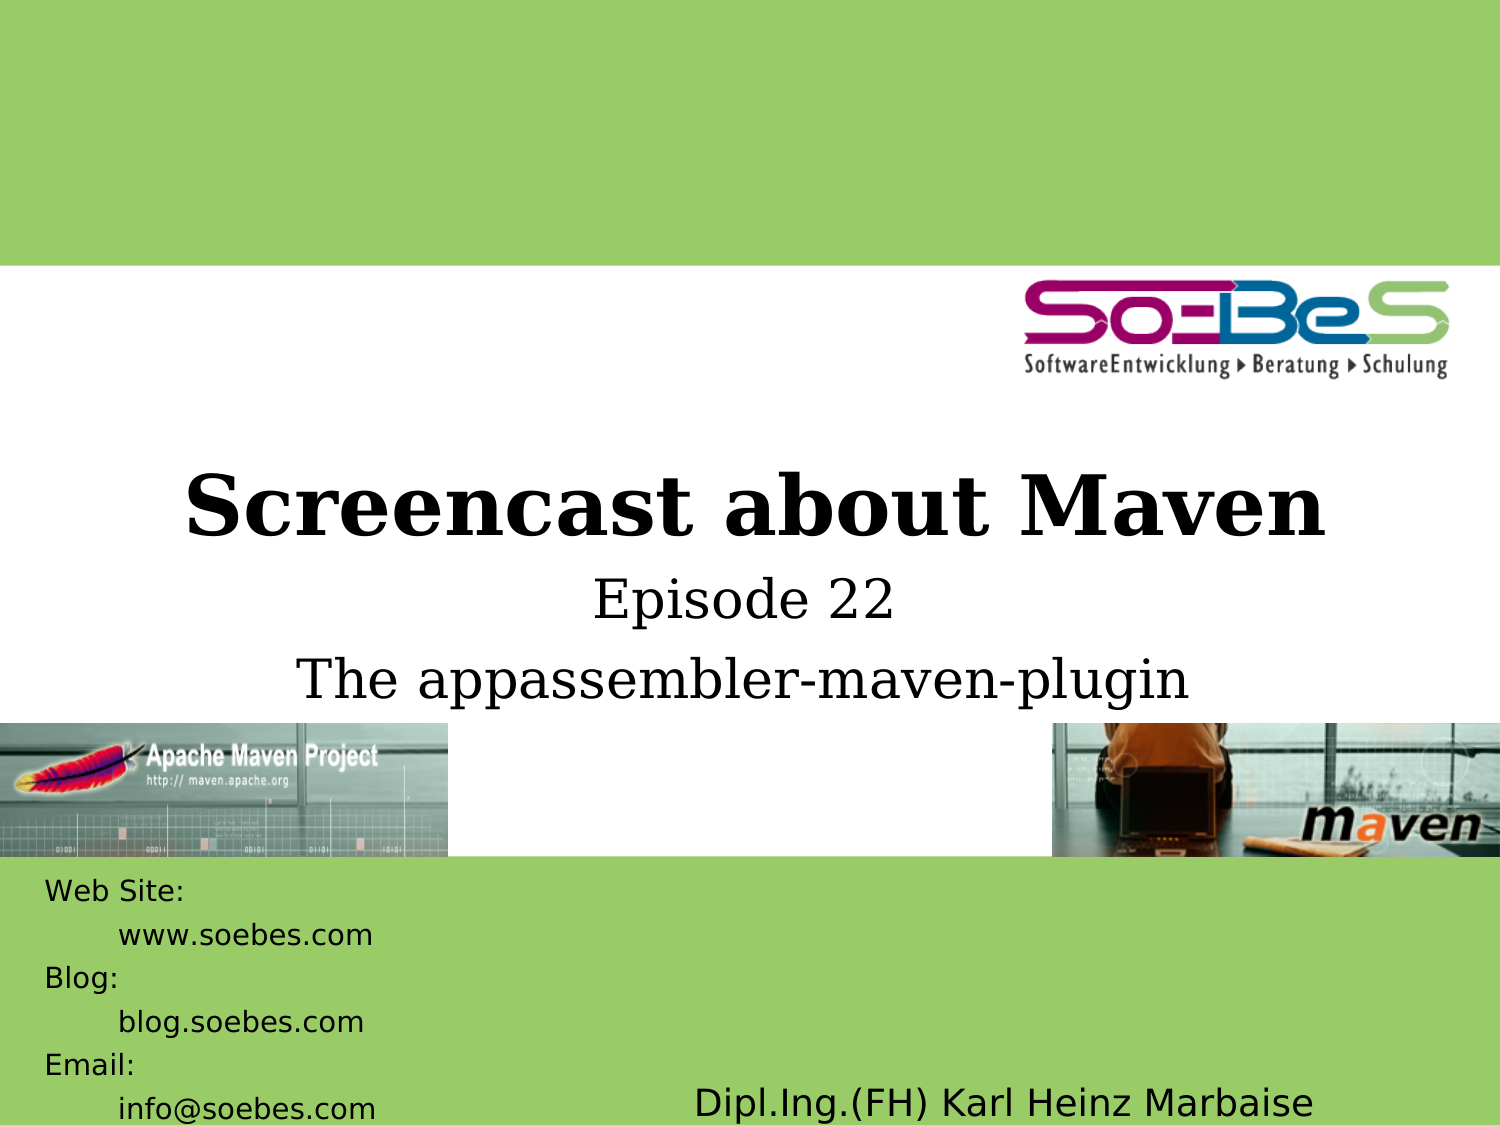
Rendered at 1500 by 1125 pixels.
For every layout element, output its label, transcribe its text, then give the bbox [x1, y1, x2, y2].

picture [1052, 723, 1500, 857]
title Screencast about Maven [118, 333, 1394, 680]
subtitle Episode 22 The appassembler-maven-plugin [219, 526, 1270, 736]
picture [996, 266, 1477, 396]
picture [0, 723, 448, 857]
